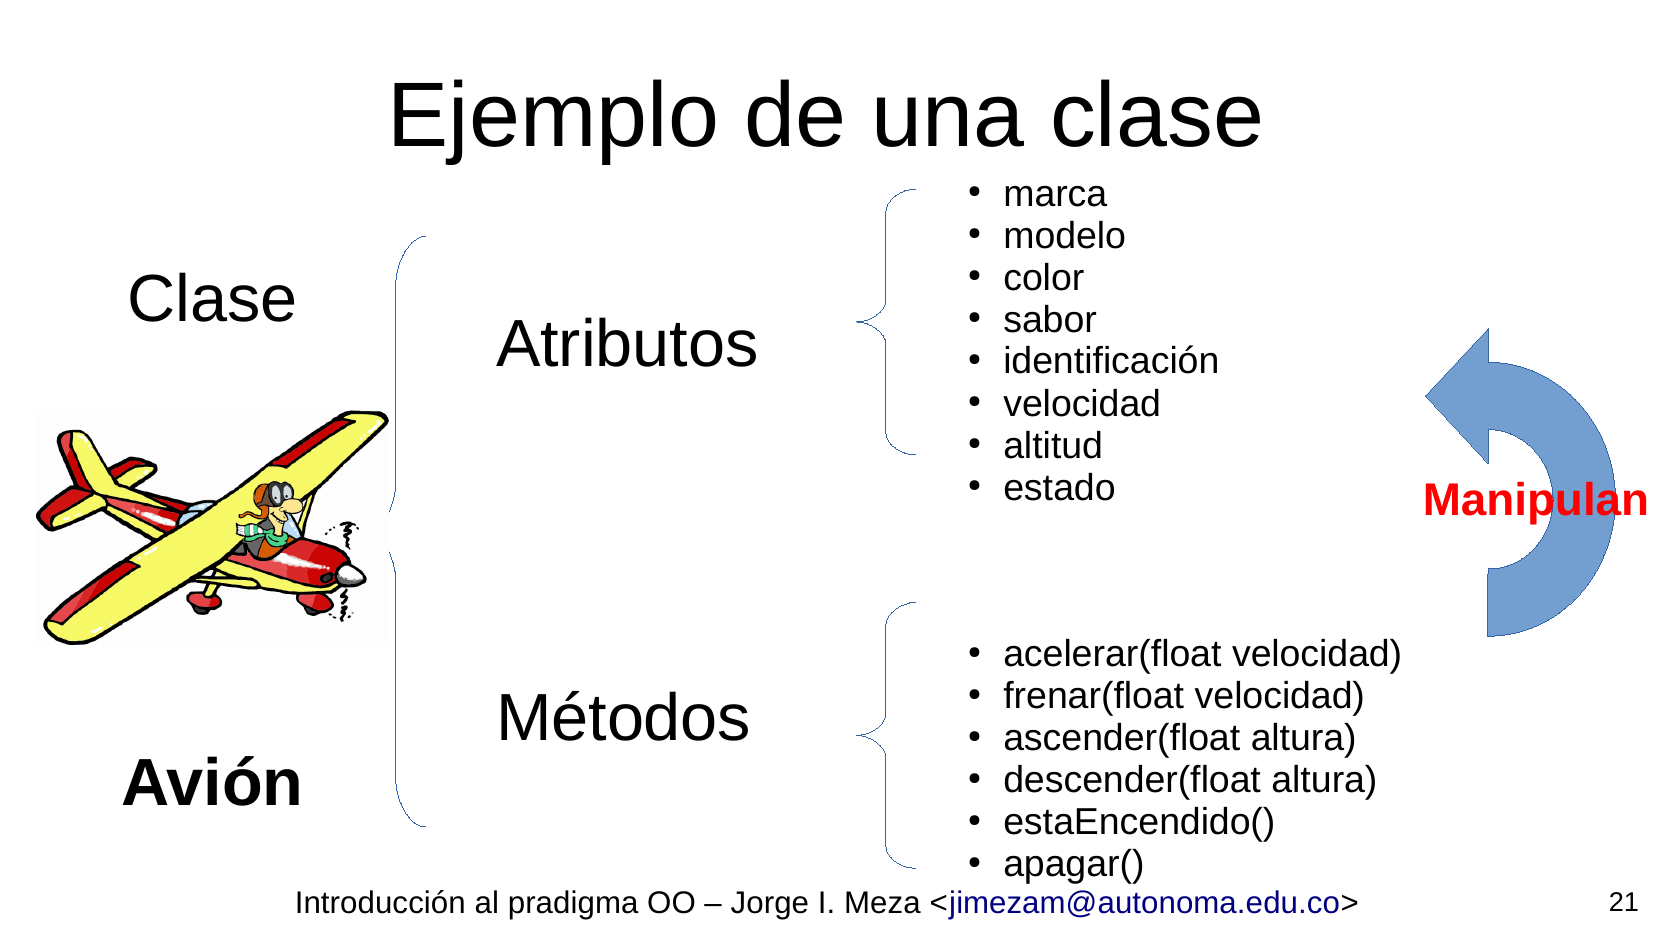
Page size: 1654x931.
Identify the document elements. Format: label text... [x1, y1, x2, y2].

text_box Manipulan [1408, 466, 1654, 533]
text_box [1487, 533, 1612, 637]
title Ejemplo de una clase [82, 37, 1571, 193]
picture [36, 410, 389, 645]
text_box [1425, 328, 1612, 466]
text_box acelerar(float velocidad) frenar(float velocidad) ascender(float altura) descender(float altura) estaEncendido() apagar() [953, 625, 1599, 893]
text_box Atributos Métodos [496, 199, 850, 861]
text_box Avión [17, 721, 408, 843]
subtitle Clase [17, 237, 408, 359]
text_box marca modelo color sabor identificación velocidad altitud estado [953, 164, 1599, 516]
